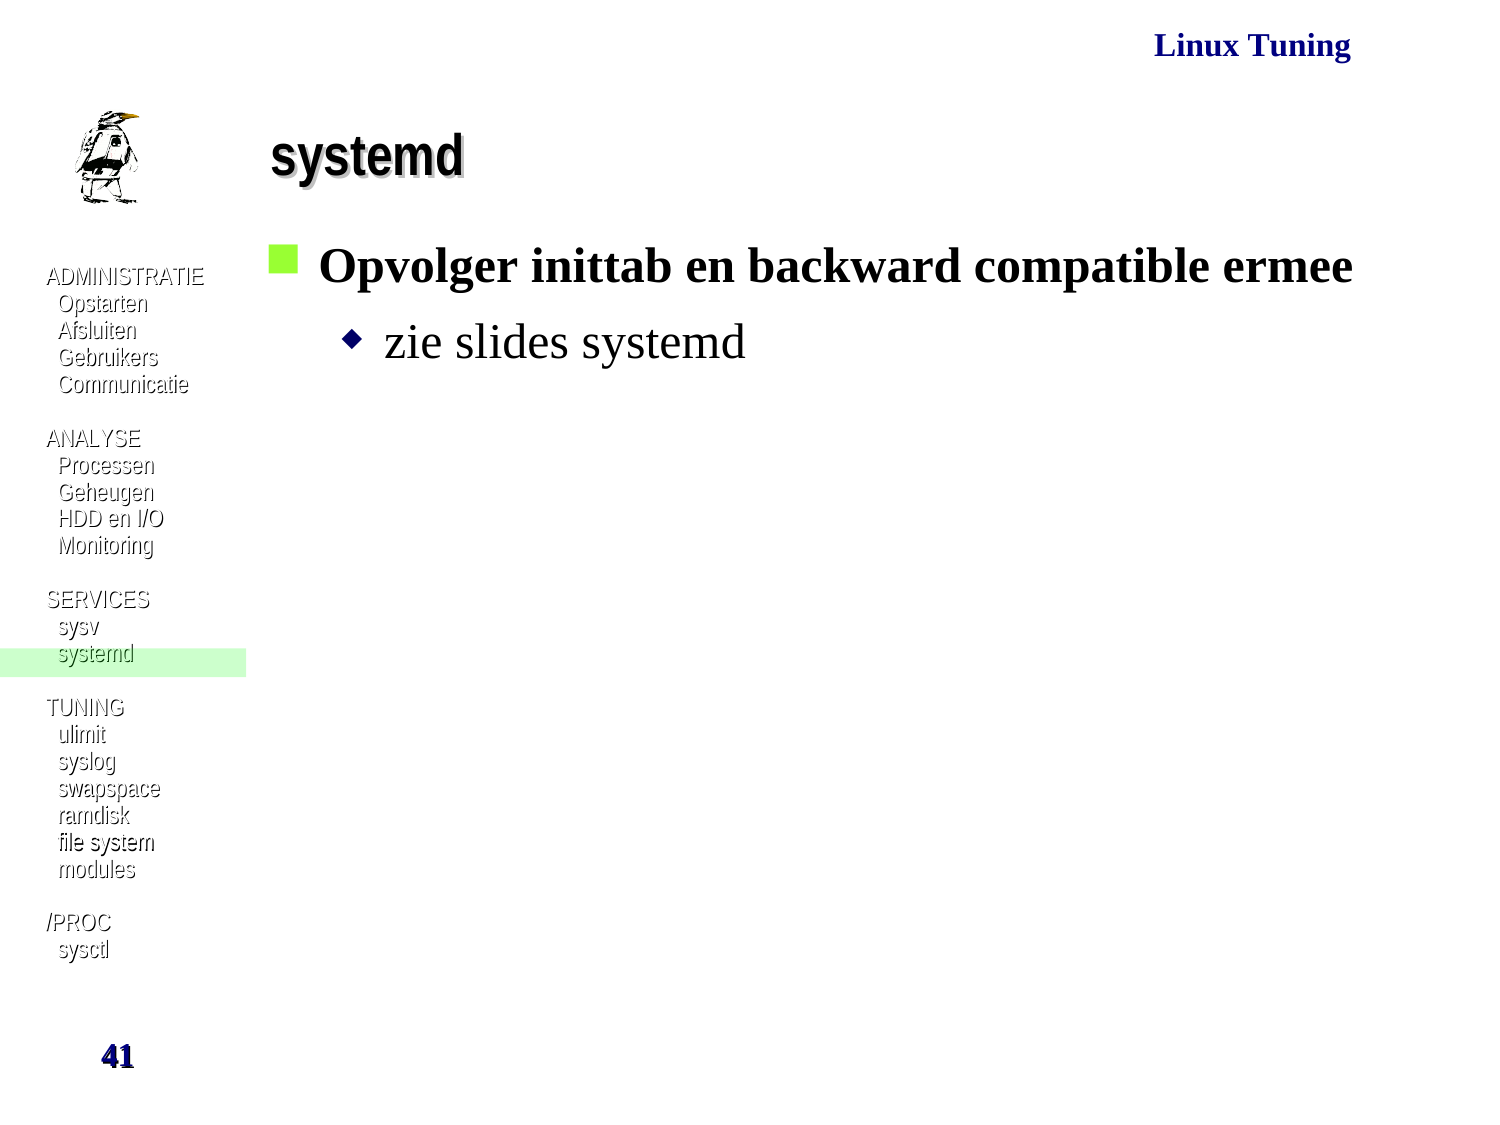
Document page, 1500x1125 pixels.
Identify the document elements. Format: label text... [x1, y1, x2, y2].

picture [57, 105, 143, 206]
text_box [0, 648, 247, 678]
list Opvolger inittab en backward compatible ermee zie slides systemd [264, 229, 1486, 882]
title systemd [270, 41, 1500, 250]
